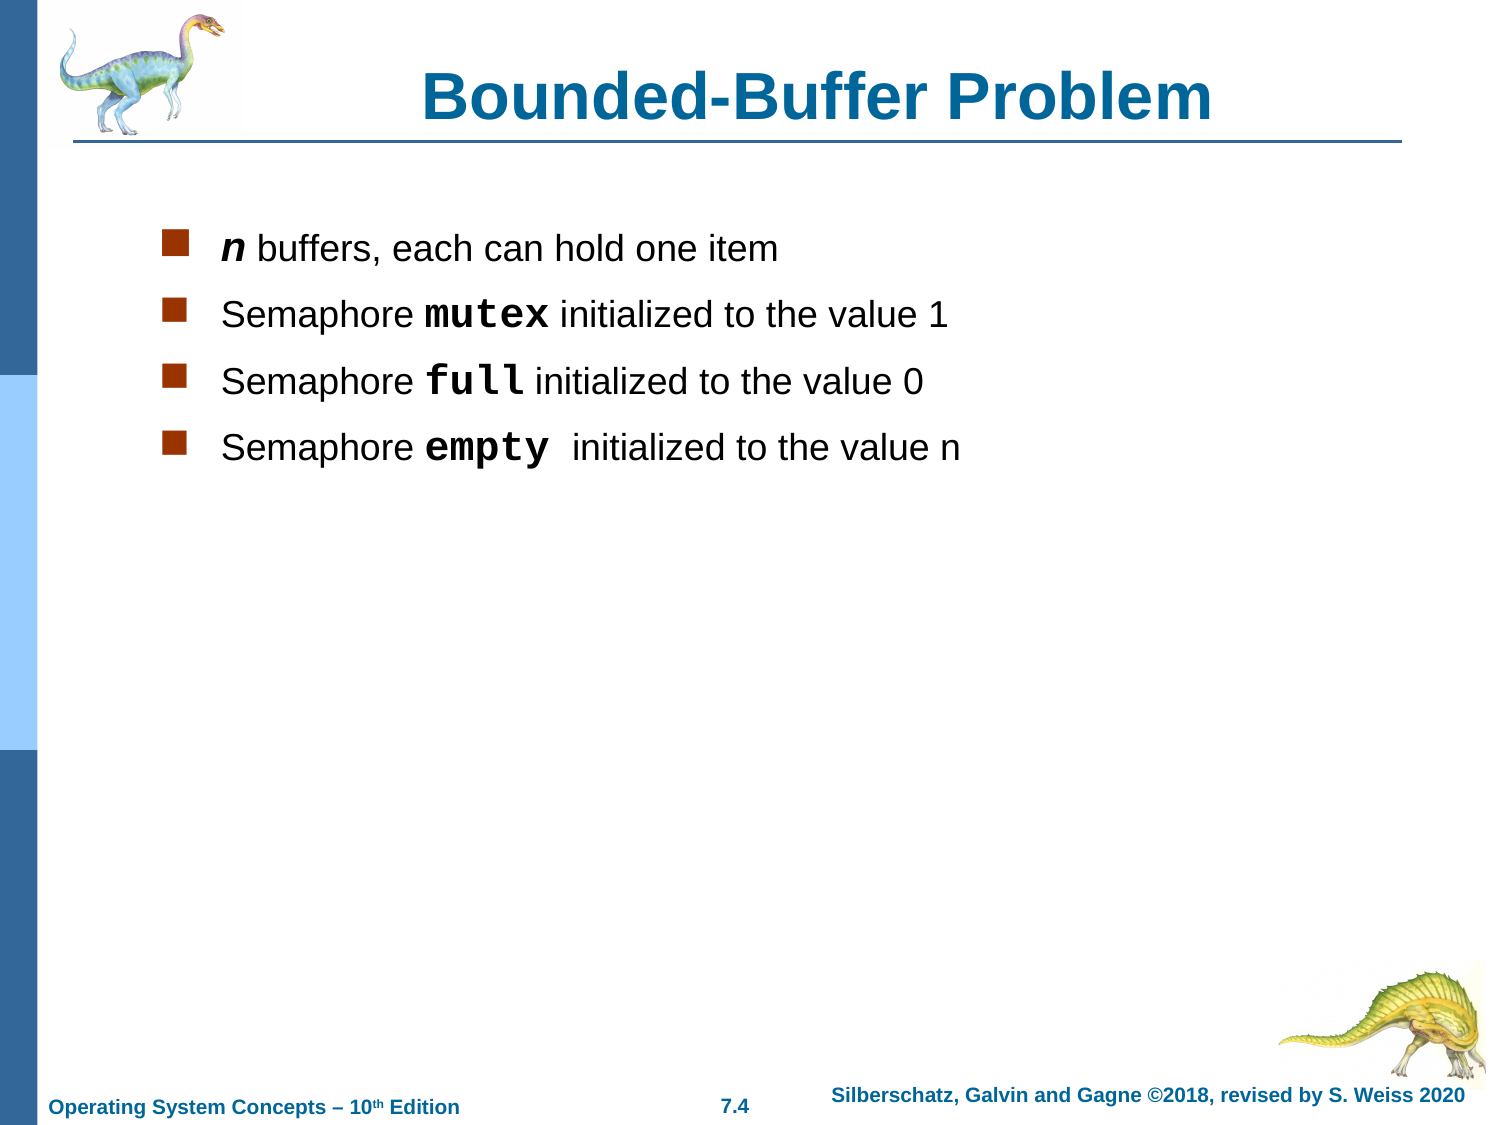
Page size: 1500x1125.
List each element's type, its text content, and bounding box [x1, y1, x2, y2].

picture [1148, 1087, 1156, 1092]
title Bounded-Buffer Problem [209, 45, 1426, 141]
picture [46, 0, 243, 149]
list n buffers, each can hold one item Semaphore mutex initialized to the value 1 Semaphore full initialized to the value 0 Semaphore empty initialized to the value n [149, 212, 1333, 824]
picture [1275, 959, 1486, 1090]
